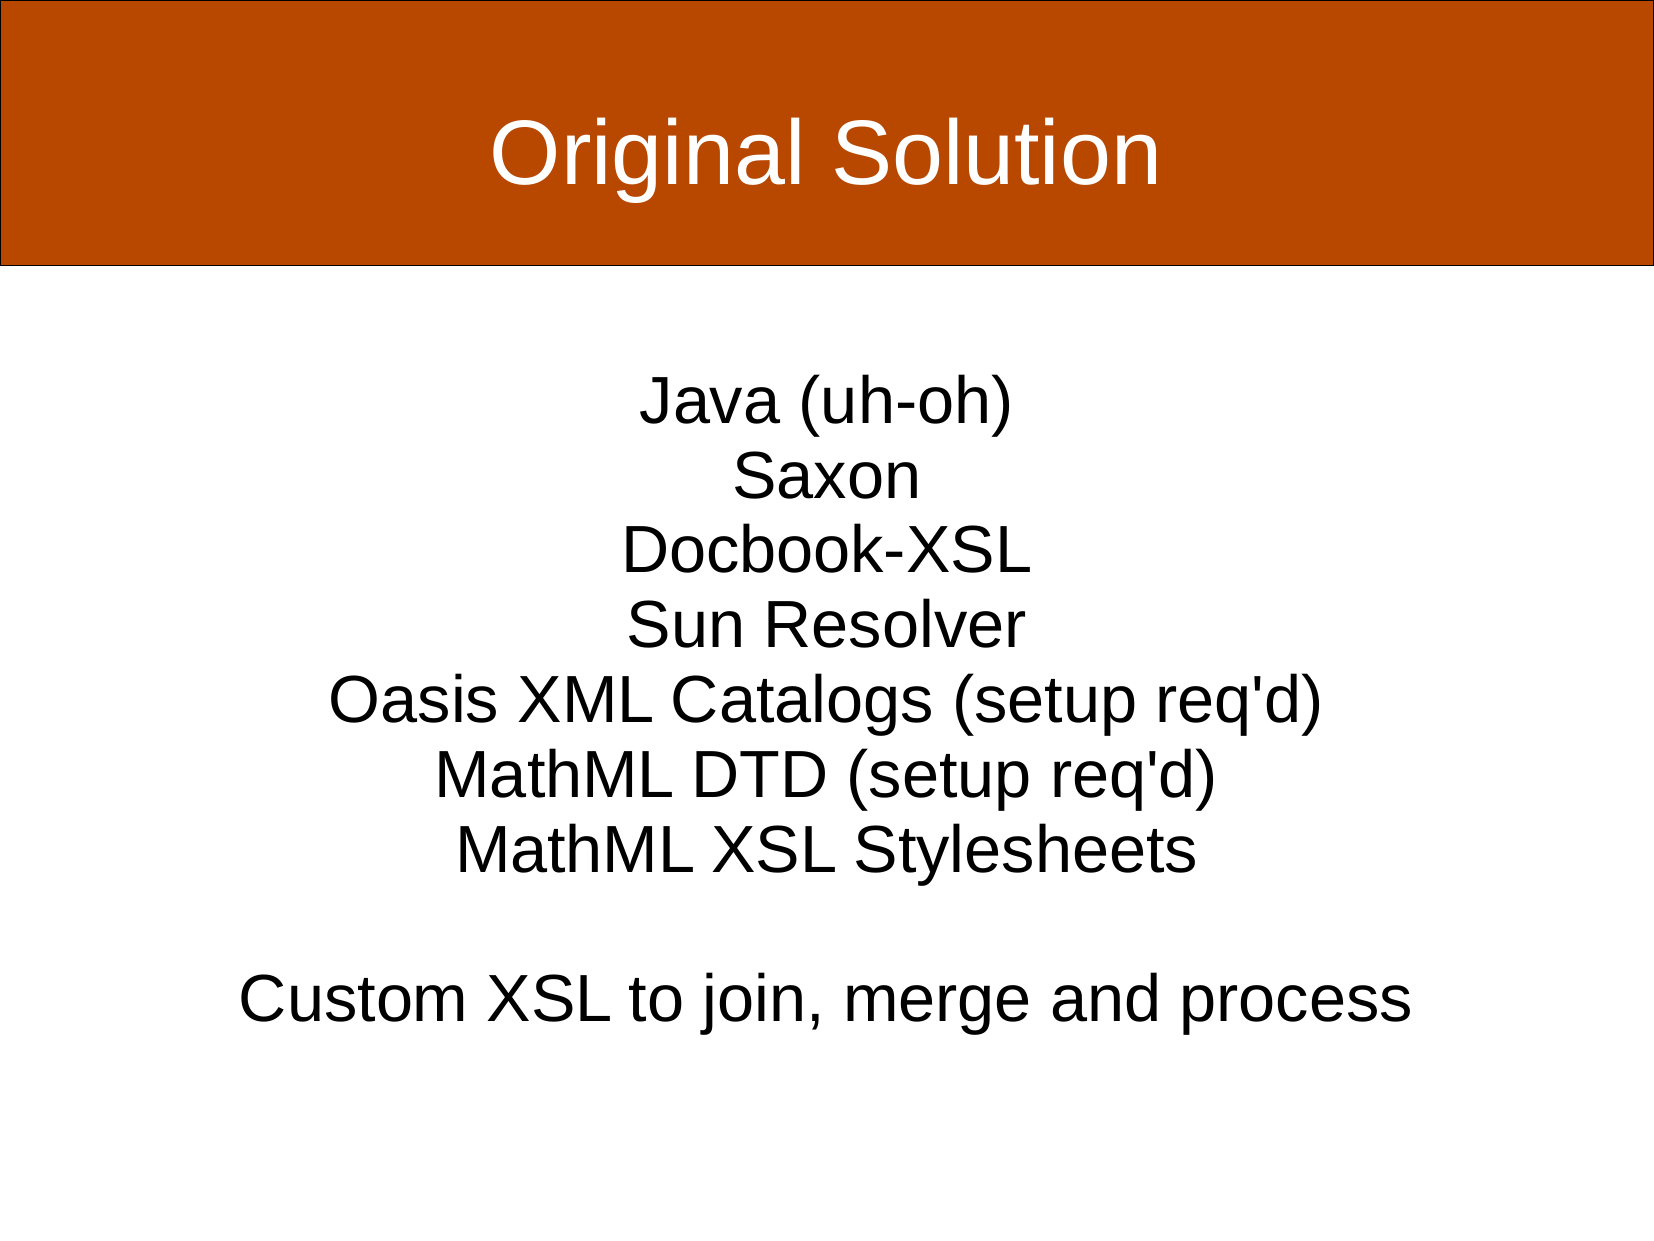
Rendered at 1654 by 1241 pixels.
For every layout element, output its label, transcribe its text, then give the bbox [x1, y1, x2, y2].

title Original Solution [82, 56, 1571, 250]
subtitle Java (uh-oh) Saxon Docbook-XSL Sun Resolver Oasis XML Catalogs (setup req'd) MathML DTD (setup req'd) MathML XSL Stylesheets Custom XSL to join, merge and process [82, 297, 1571, 1102]
